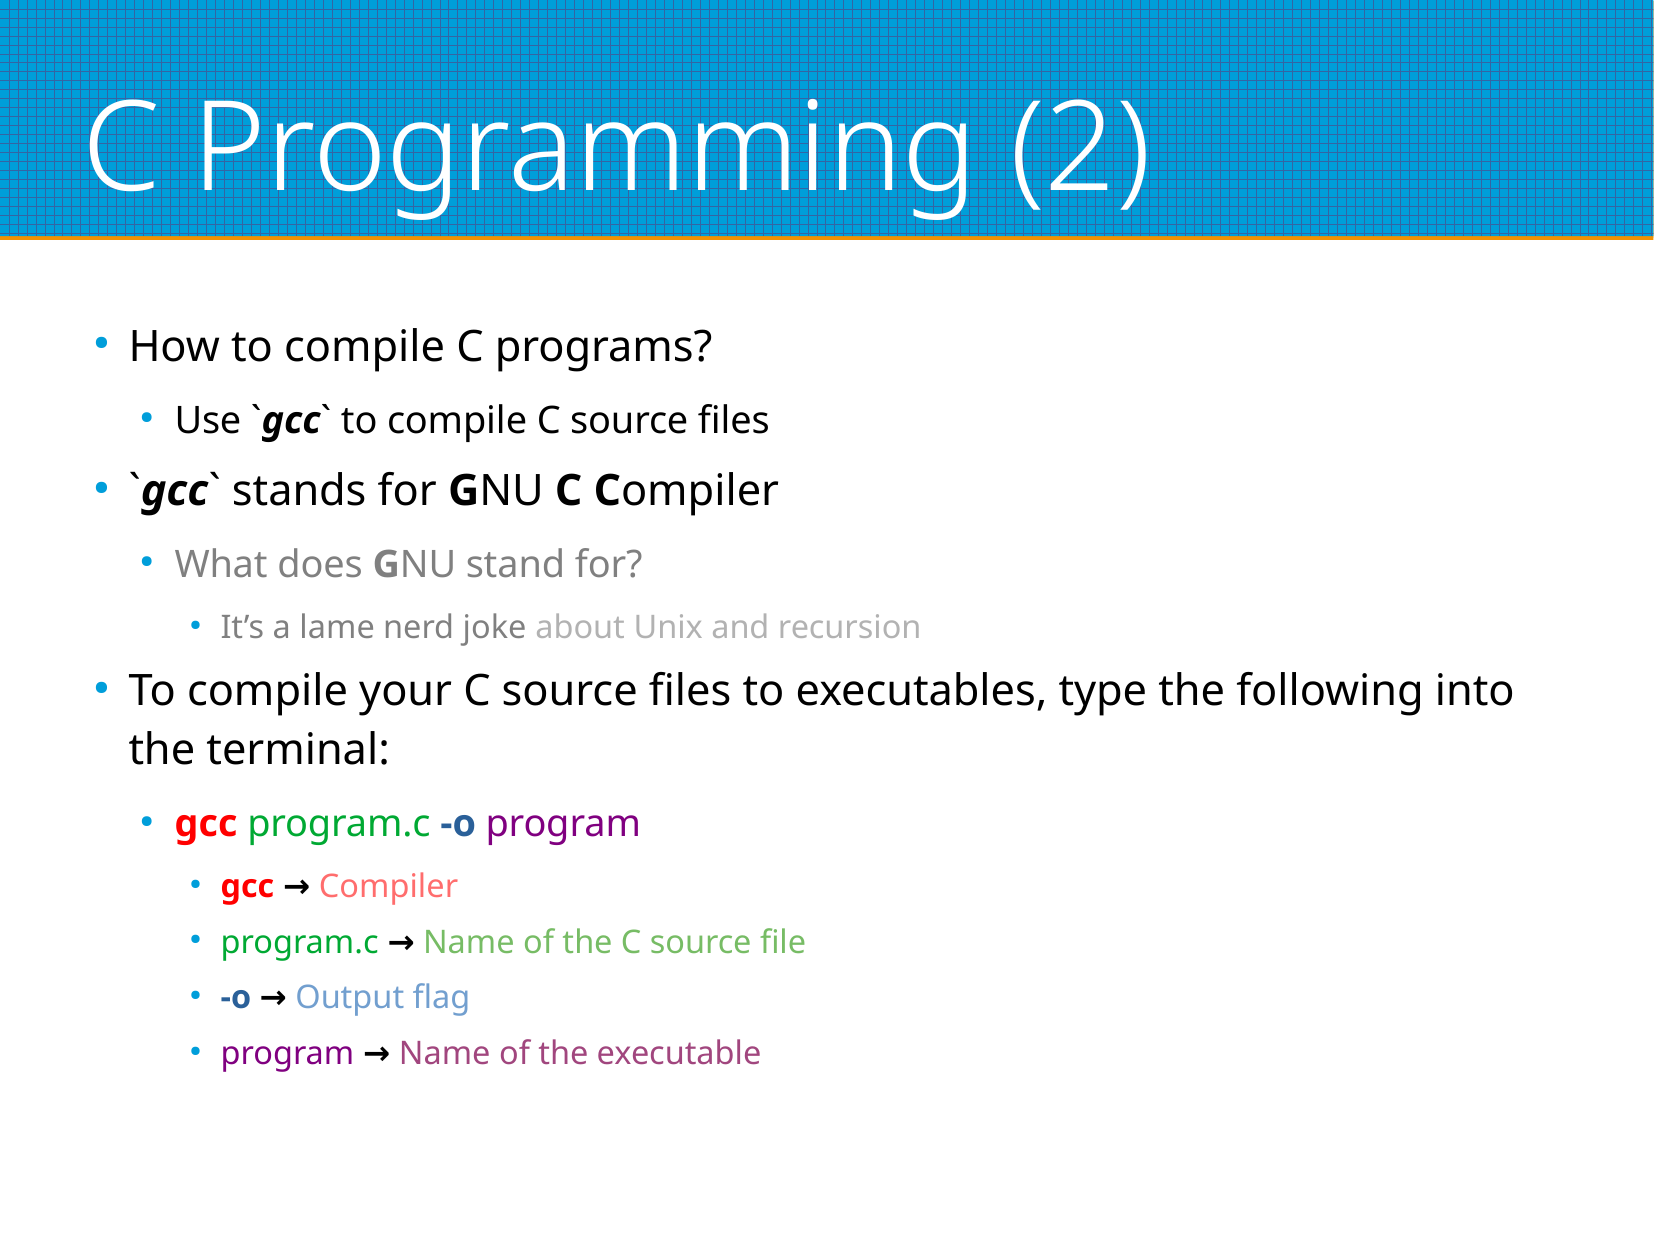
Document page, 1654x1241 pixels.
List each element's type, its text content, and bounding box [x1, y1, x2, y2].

list How to compile C programs? Use `gcc` to compile C source files `gcc` stands for GNU C Compiler What does GNU stand for? It’s a lame nerd joke about Unix and recursion To compile your C source files to executables, type the following into the terminal: gcc program.c -o program gcc → Compiler program.c → Name of the C source file -o → Output flag program → Name of the executable [82, 314, 1536, 1081]
title C Programming (2) [82, 19, 1571, 227]
